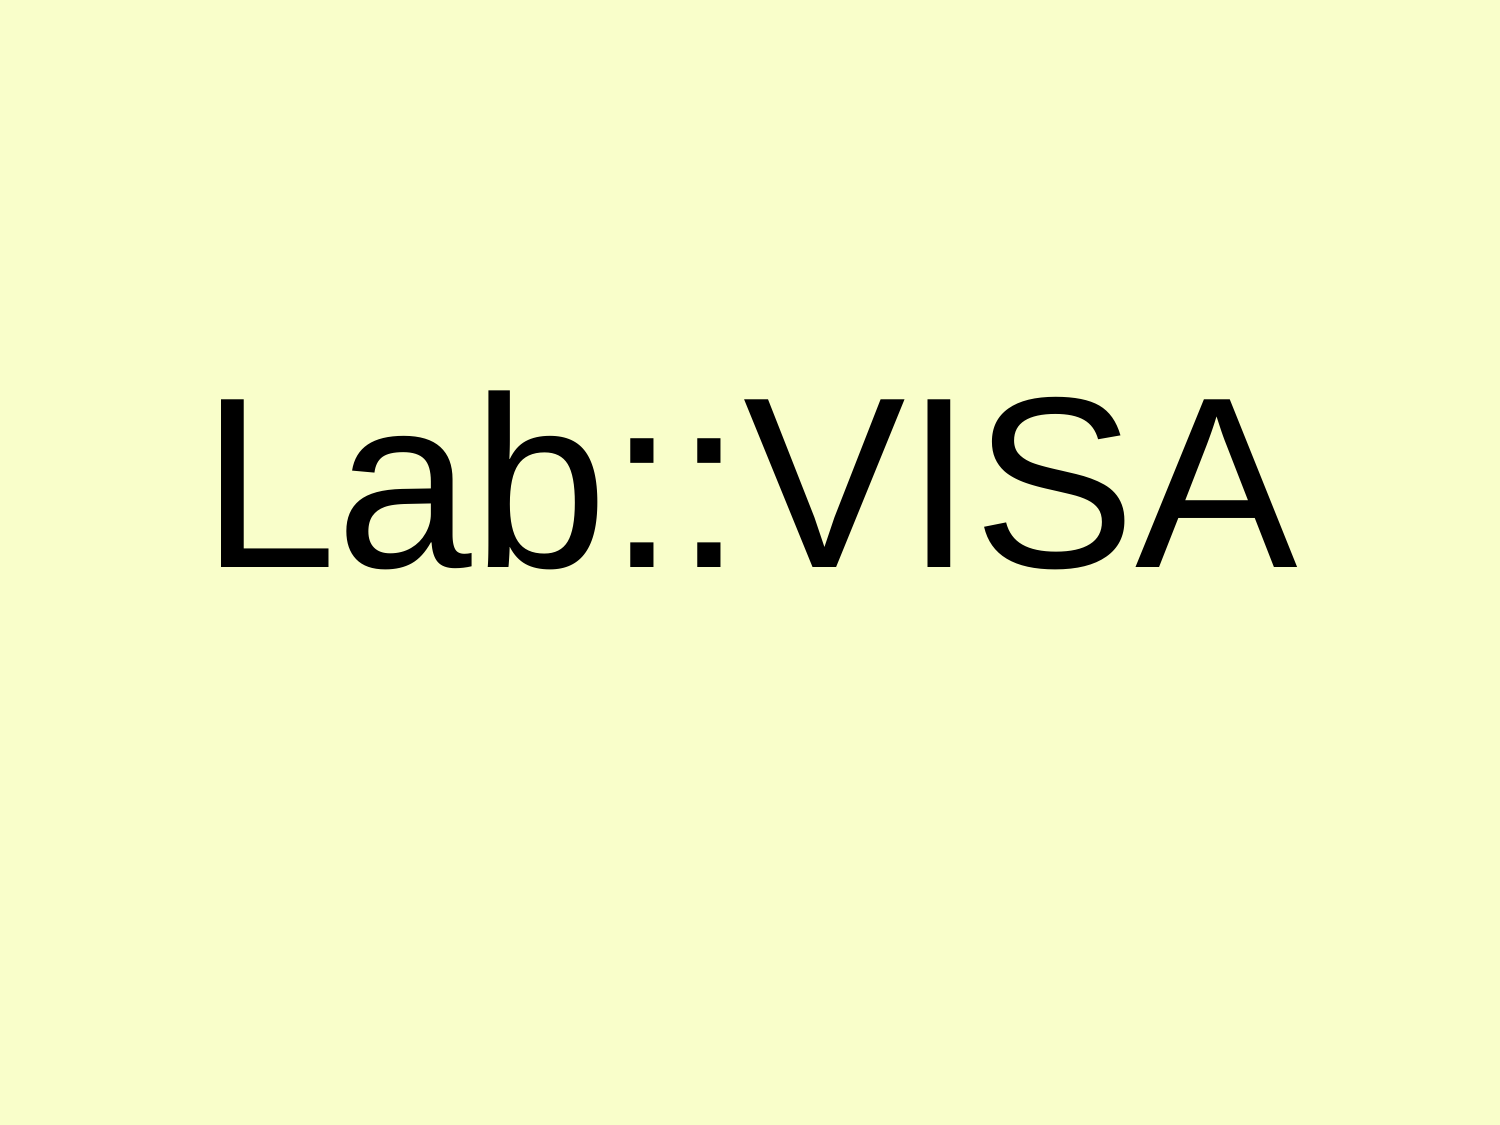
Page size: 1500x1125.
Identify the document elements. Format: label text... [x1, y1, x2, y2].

title Lab::VISA [112, 316, 1388, 624]
